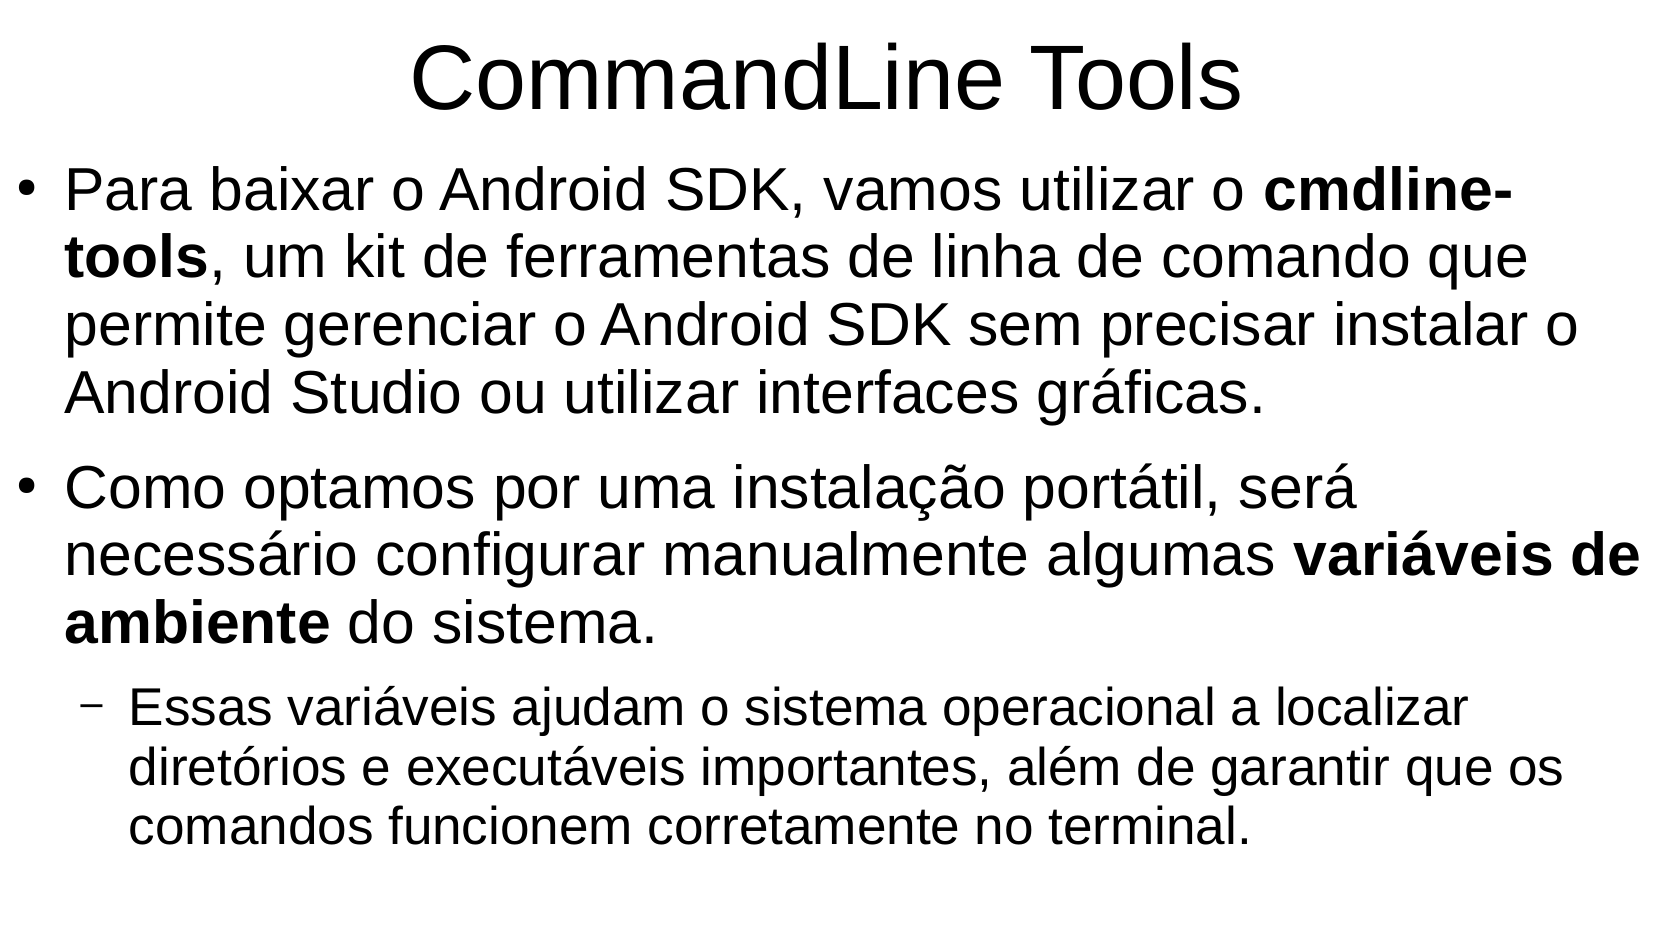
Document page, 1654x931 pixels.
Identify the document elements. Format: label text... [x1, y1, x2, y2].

title CommandLine Tools [0, 0, 1654, 155]
list Para baixar o Android SDK, vamos utilizar o cmdline-tools, um kit de ferramentas de linha de comando que permite gerenciar o Android SDK sem precisar instalar o Android Studio ou utilizar interfaces gráficas. Como optamos por uma instalação portátil, será necessário configurar manualmente algumas variáveis de ambiente do sistema. Essas variáveis ajudam o sistema operacional a localizar diretórios e executáveis importantes, além de garantir que os comandos funcionem corretamente no terminal. [0, 155, 1654, 867]
